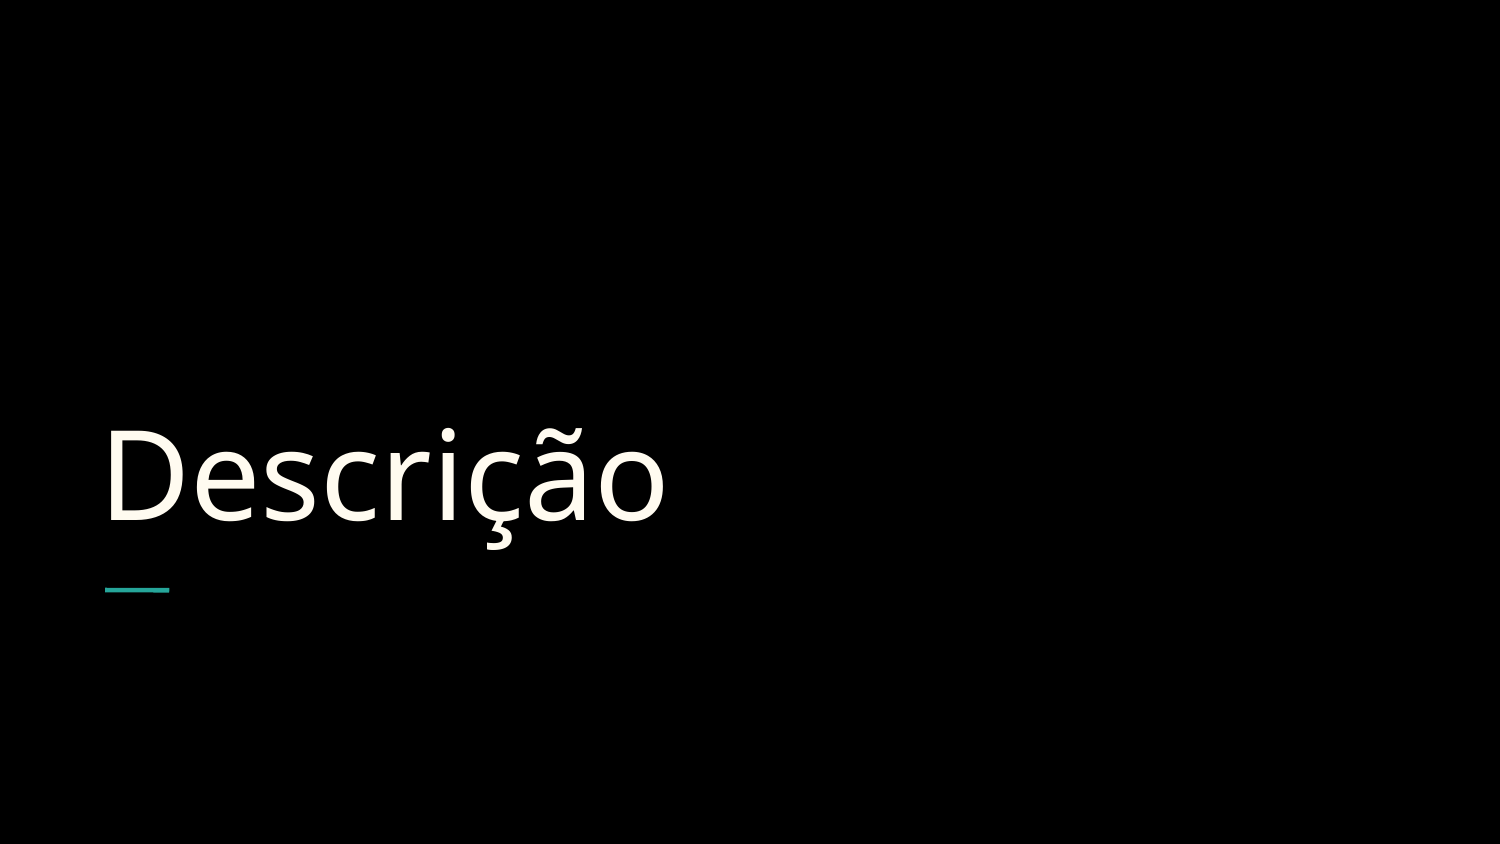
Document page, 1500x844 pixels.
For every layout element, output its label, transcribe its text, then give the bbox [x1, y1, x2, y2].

title Descrição [84, 310, 1416, 561]
